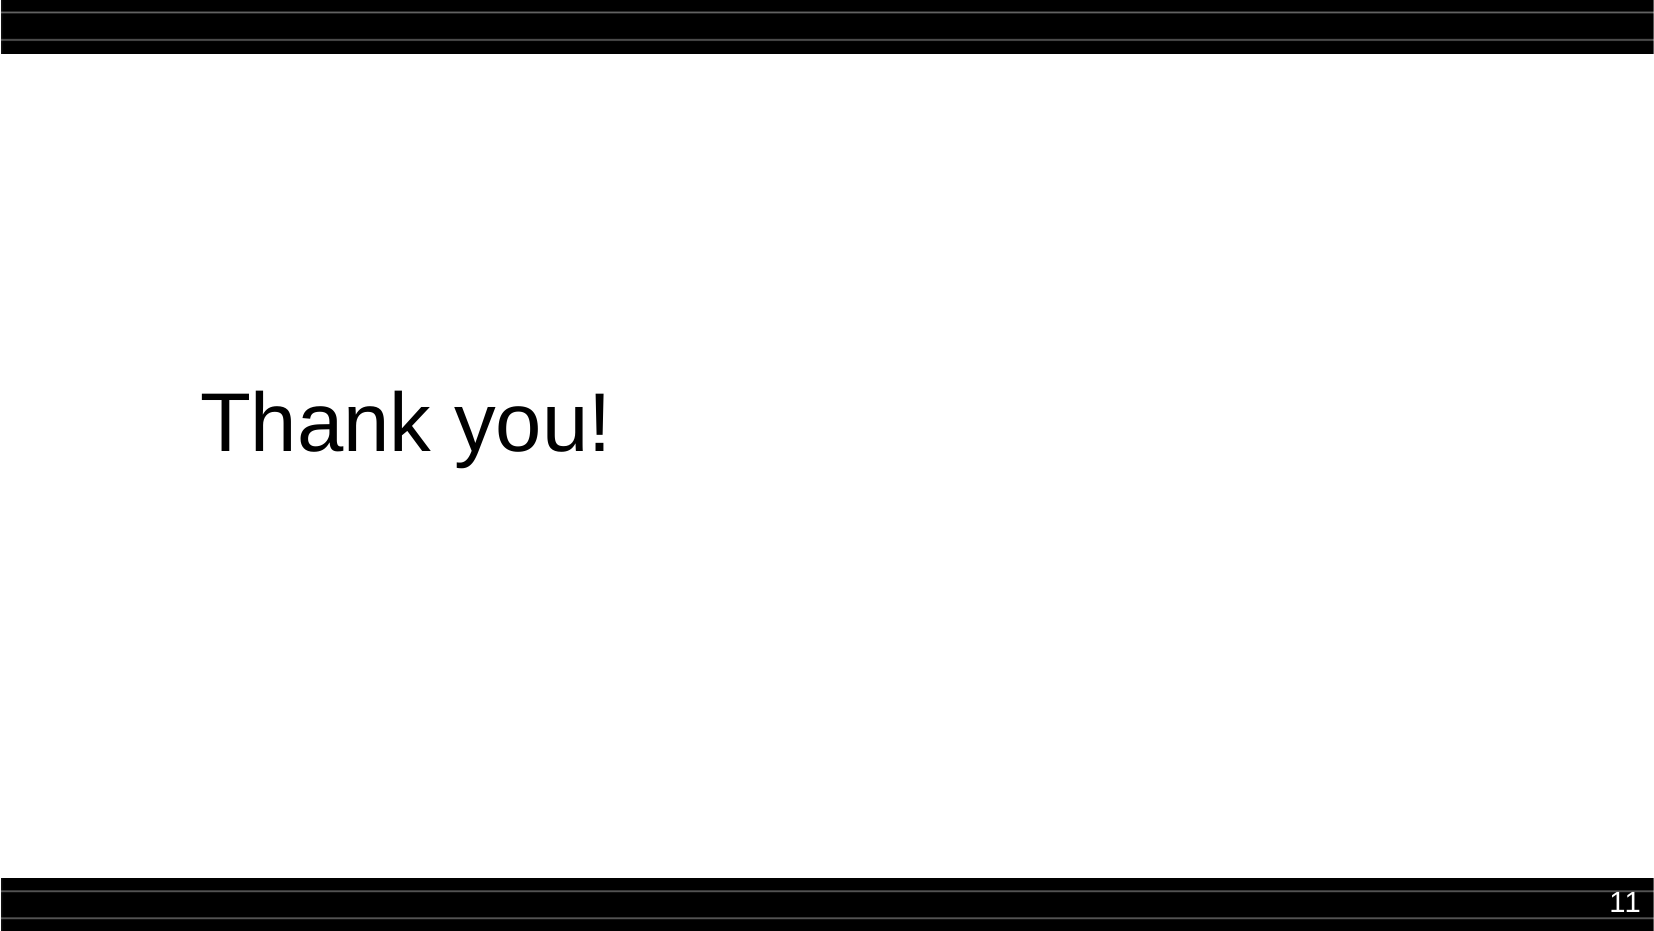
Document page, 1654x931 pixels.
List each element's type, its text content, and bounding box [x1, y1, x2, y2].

picture [1, 0, 1654, 54]
list Thank you! [82, 271, 1571, 851]
picture [1, 878, 1654, 931]
